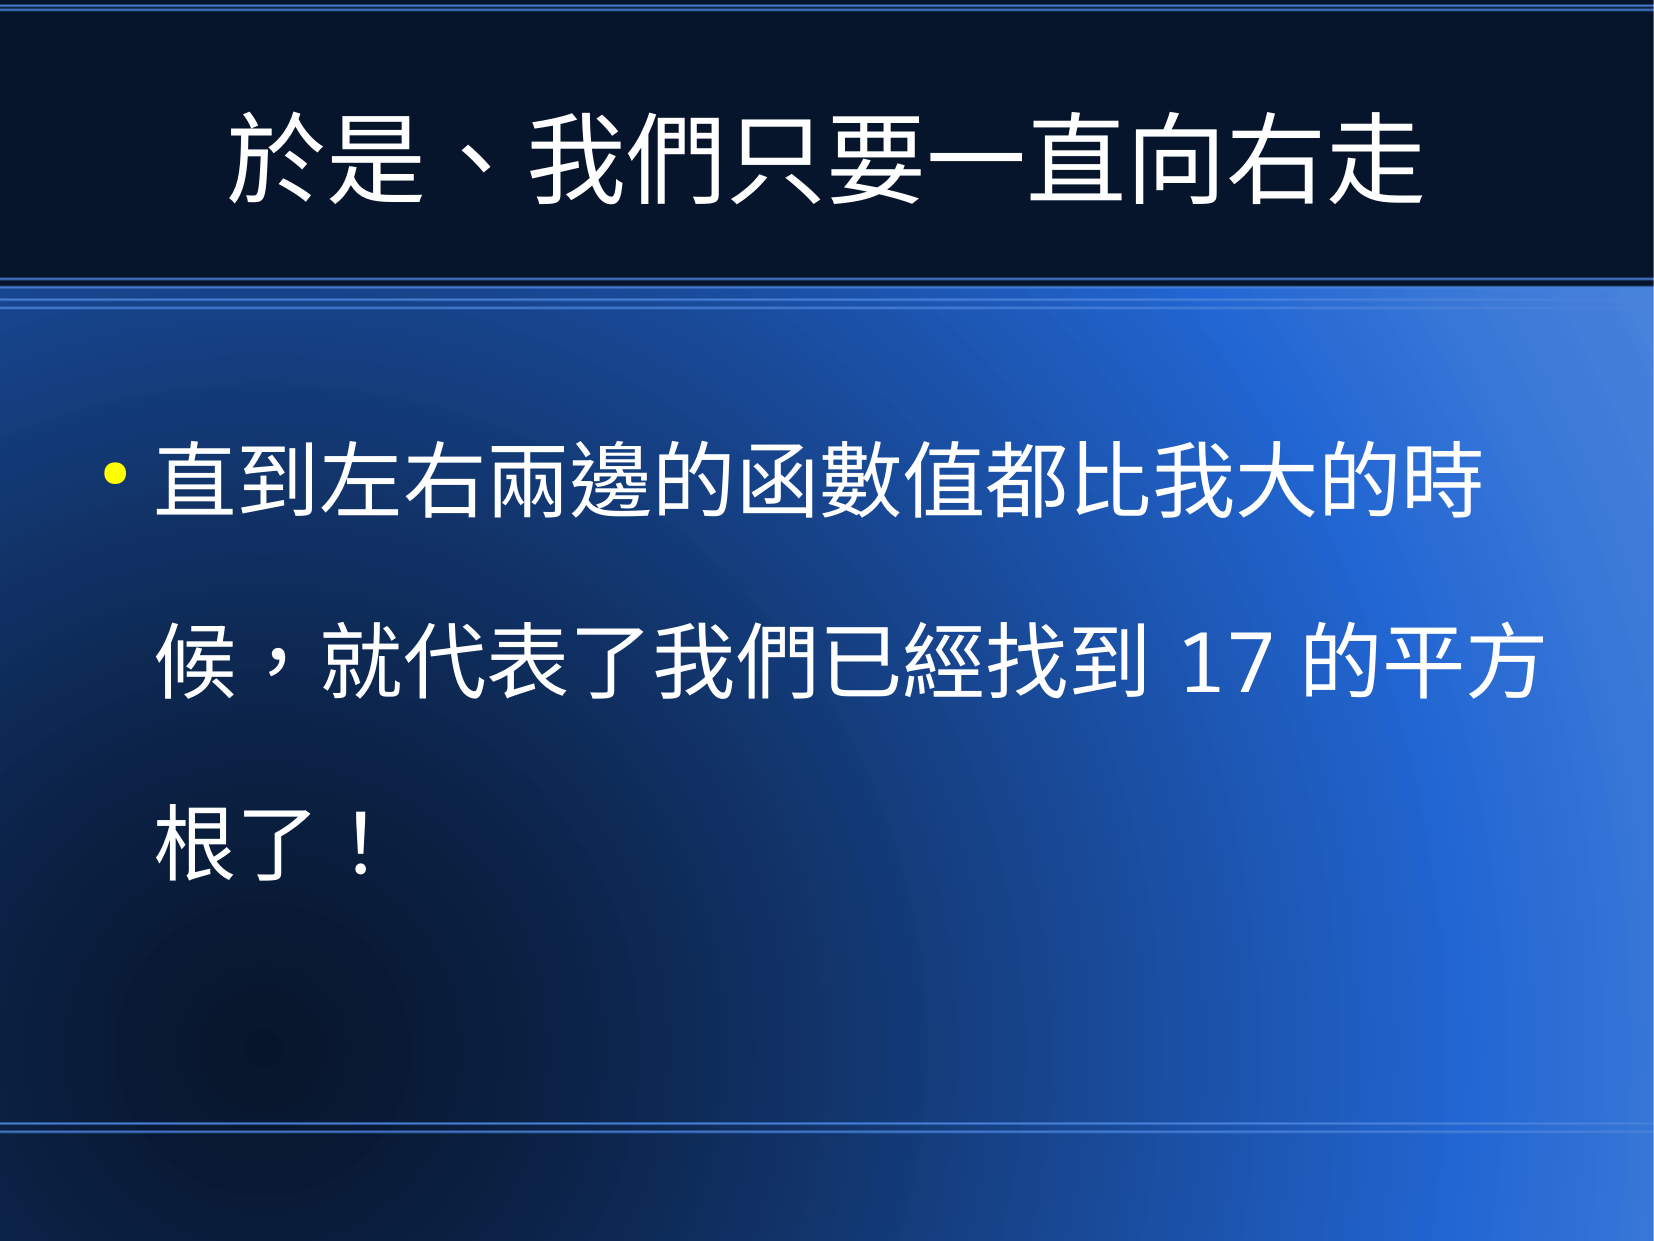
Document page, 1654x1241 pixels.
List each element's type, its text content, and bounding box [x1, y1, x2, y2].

picture [0, 0, 1654, 1241]
list 直到左右兩邊的函數值都比我大的時候，就代表了我們已經找到17的平方根了！ [82, 355, 1571, 1241]
title 於是、我們只要一直向右走 [82, 49, 1571, 257]
